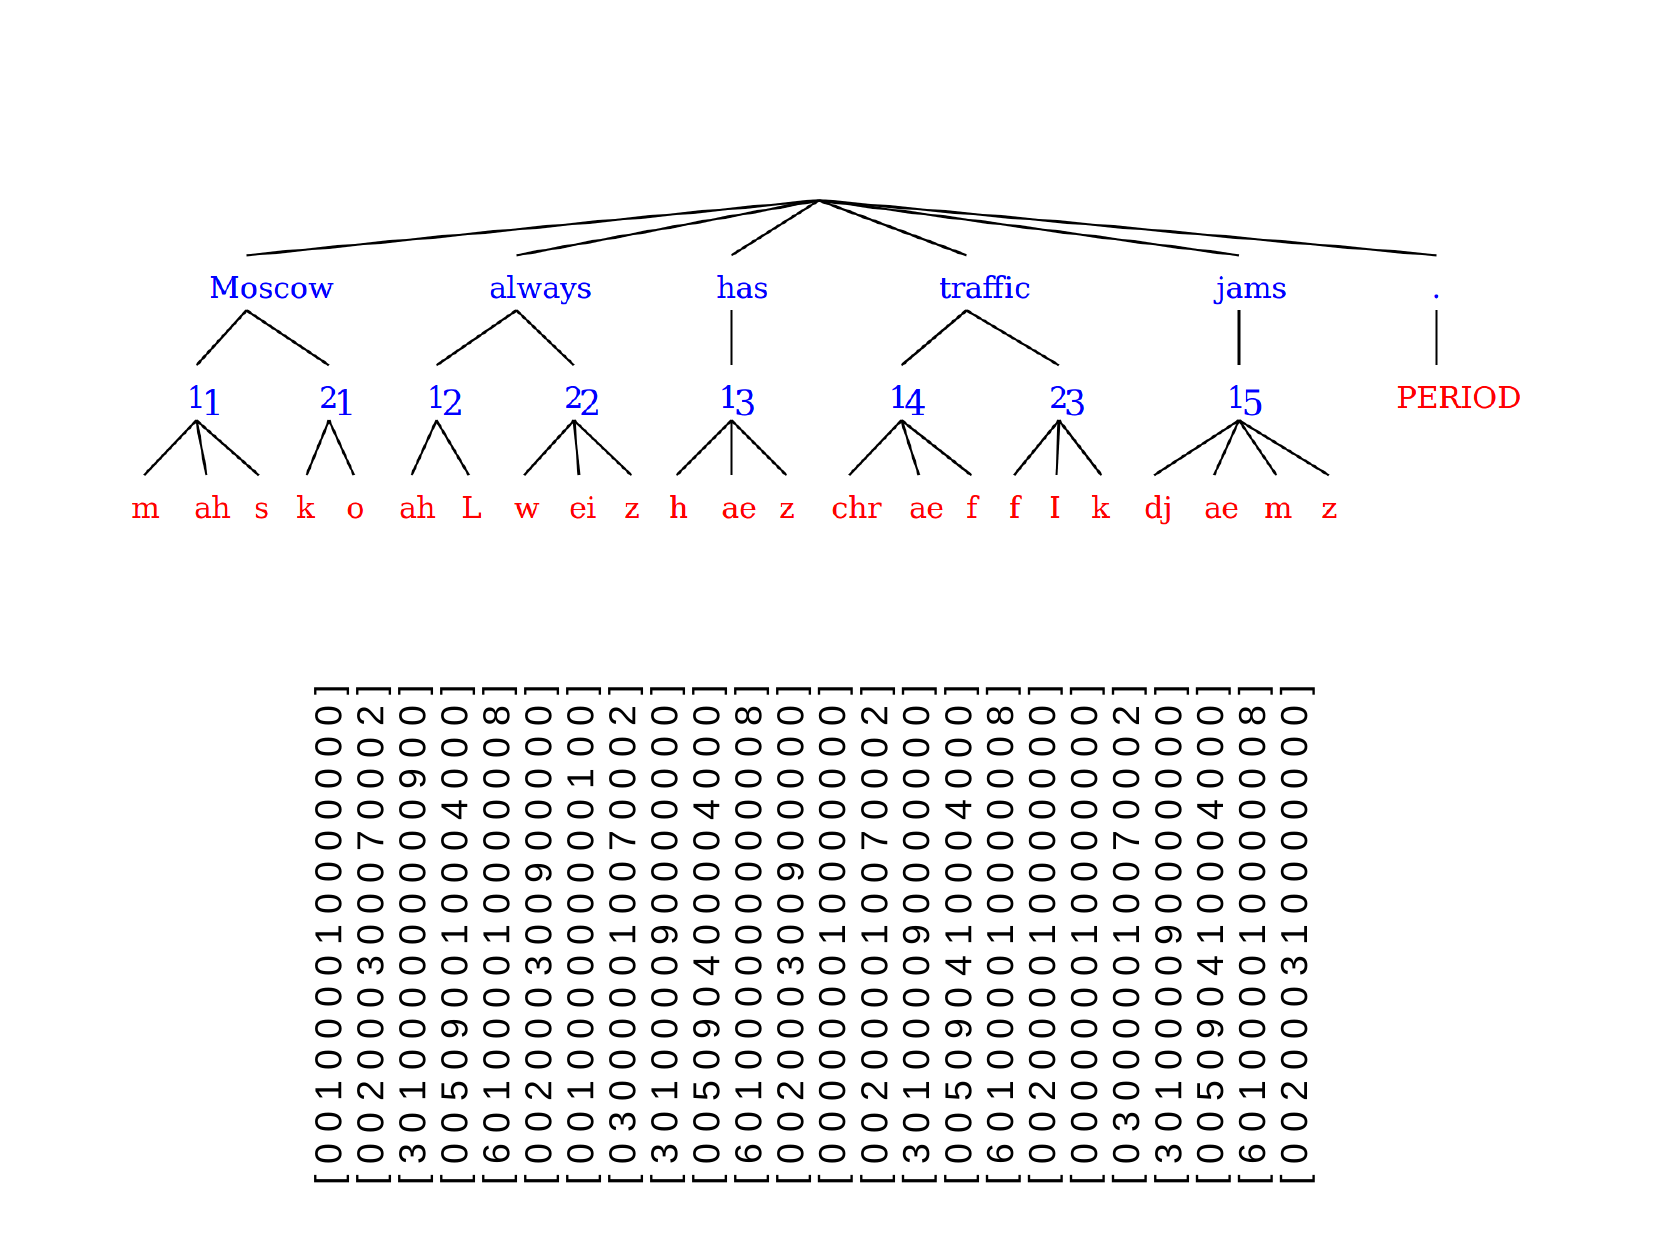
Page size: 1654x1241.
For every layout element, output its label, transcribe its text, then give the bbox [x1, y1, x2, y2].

text_box [ 0 0 1 0 0 0 0 1 0 0 0 0 0 0 0 ] [ 0 0 2 0 0 0 3 0 0 0 7 0 0 0 2 ] [ 3 0 1 0 0 0 0 0 0 0 0 0 9 0 0 ] [ 0 0 5 0 9 0 0 1 0 0 0 4 0 0 0 ] [ 6 0 1 0 0 0 0 1 0 0 0 0 0 0 8 ] [ 0 0 2 0 0 0 3 0 0 9 0 0 0 0 0 ] [ 0 0 1 0 0 0 0 0 0 0 0 0 1 0 0 ] [ 0 3 0 0 0 0 0 1 0 0 7 0 0 0 2 ] [ 3 0 1 0 0 0 0 9 0 0 0 0 0 0 0 ] [ 0 0 5 0 9 0 4 0 0 0 0 4 0 0 0 ] [ 6 0 1 0 0 0 0 0 0 0 0 0 0 0 8 ] [ 0 0 2 0 0 0 3 0 0 9 0 0 0 0 0 ] [ 0 0 0 0 0 0 0 1 0 0 0 0 0 0 0 ] [ 0 0 2 0 0 0 0 1 0 0 7 0 0 0 2 ] [ 3 0 1 0 0 0 0 9 0 0 0 0 0 0 0 ] [ 0 0 5 0 9 0 4 1 0 0 0 4 0 0 0 ] [ 6 0 1 0 0 0 0 1 0 0 0 0 0 0 8 ] [ 0 0 2 0 0 0 0 1 0 0 0 0 0 0 0 ] [ 0 0 0 0 0 0 0 1 0 0 0 0 0 0 0 ] [ 0 3 0 0 0 0 0 1 0 0 7 0 0 0 2 ] [ 3 0 1 0 0 0 0 9 0 0 0 0 0 0 0 ] [ 0 0 5 0 9 0 4 1 0 0 0 4 0 0 0 ] [ 6 0 1 0 0 0 0 1 0 0 0 0 0 0 8 ] [ 0 0 2 0 0 0 3 1 0 0 0 0 0 0 0 ] [300, 526, 1326, 1201]
picture [107, 184, 1546, 526]
